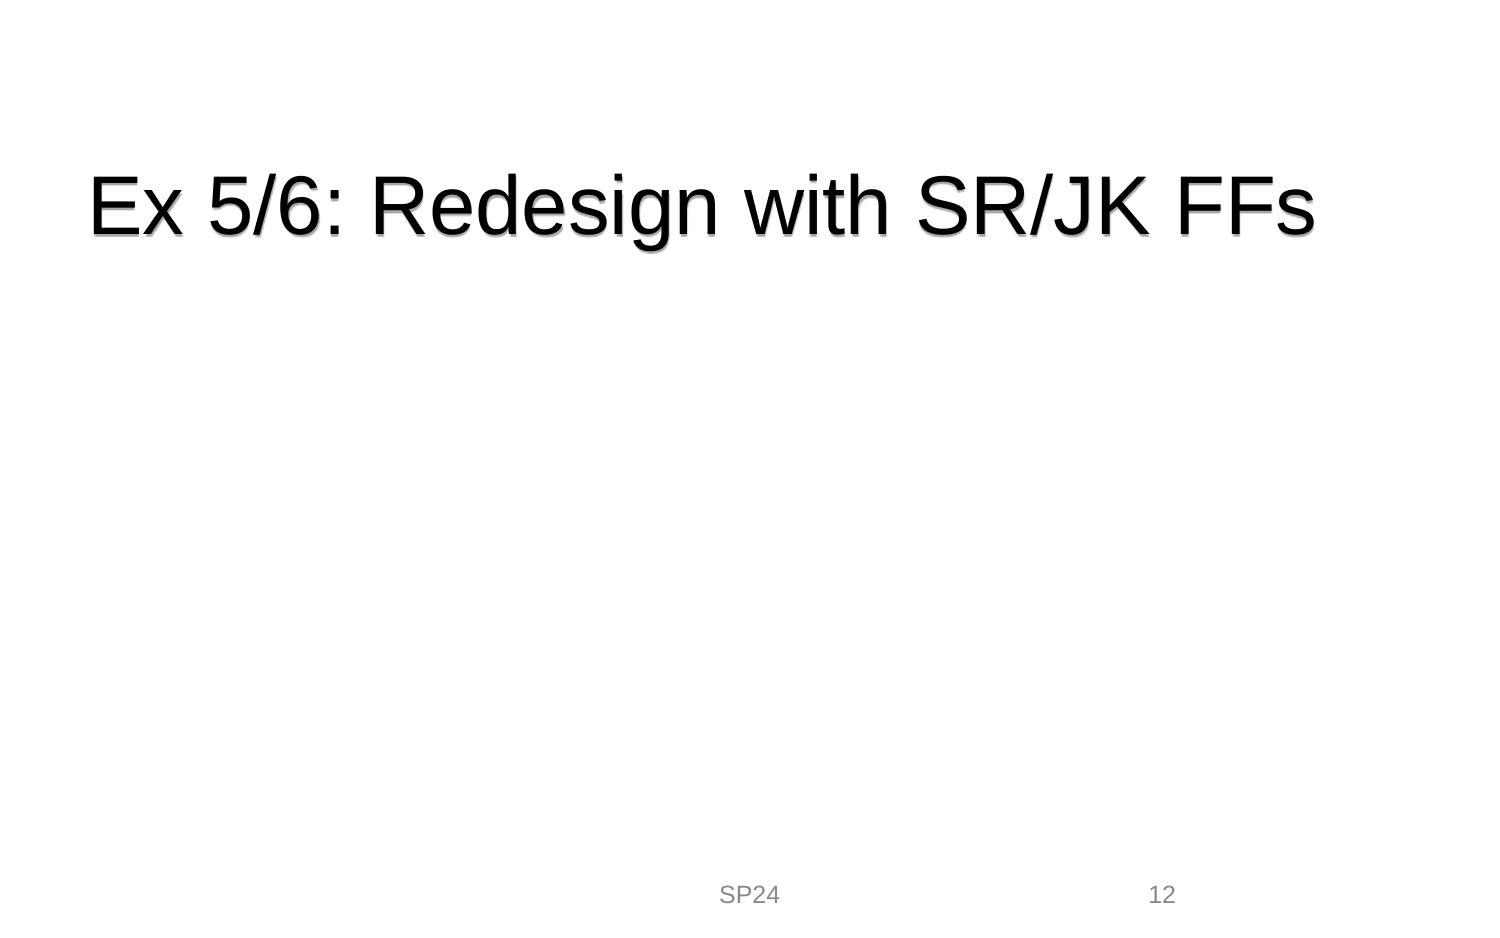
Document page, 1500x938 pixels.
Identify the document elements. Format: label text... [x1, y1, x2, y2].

footer SP24 [496, 868, 1004, 919]
title Ex 5/6: Redesign with SR/JK FFs [72, 143, 1434, 251]
slide_number 12 [1133, 868, 1471, 919]
